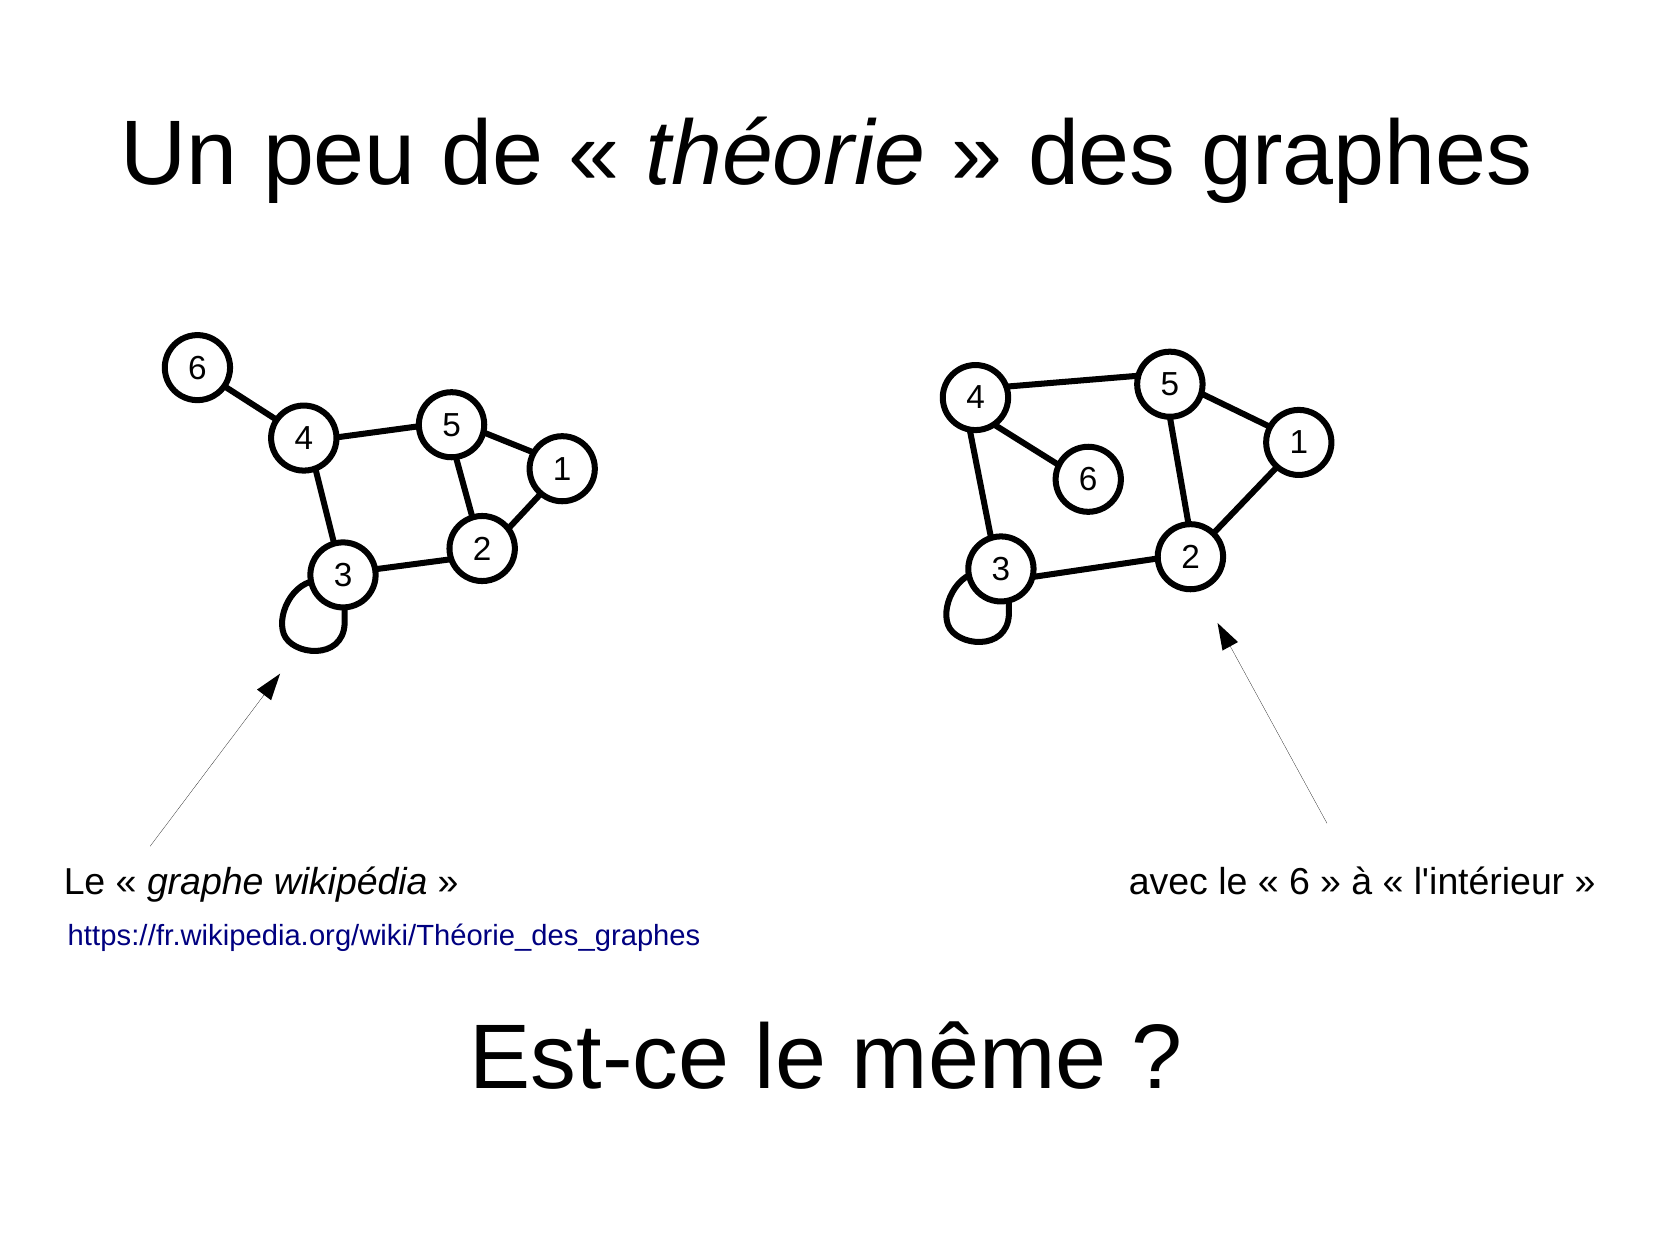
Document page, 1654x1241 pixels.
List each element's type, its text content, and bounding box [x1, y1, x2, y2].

text_box Le « graphe wikipédia » [48, 852, 542, 910]
title Un peu de « théorie » des graphes [82, 49, 1571, 257]
text_box 6 [164, 335, 231, 401]
text_box 5 [1137, 351, 1203, 417]
text_box 1 [529, 436, 595, 502]
text_box avec le « 6 » à « l'intérieur » [1114, 853, 1654, 910]
title Est-ce le même ? [82, 952, 1571, 1161]
text_box https://fr.wikipedia.org/wiki/Théorie_des_graphes [53, 911, 1031, 969]
text_box 3 [968, 536, 1034, 602]
text_box 1 [1266, 409, 1332, 475]
text_box 6 [1055, 446, 1121, 512]
text_box 4 [942, 365, 1009, 431]
text_box 2 [1157, 524, 1224, 590]
text_box 2 [449, 515, 515, 582]
text_box 4 [271, 405, 337, 471]
text_box 3 [310, 542, 376, 608]
text_box 5 [418, 392, 485, 458]
